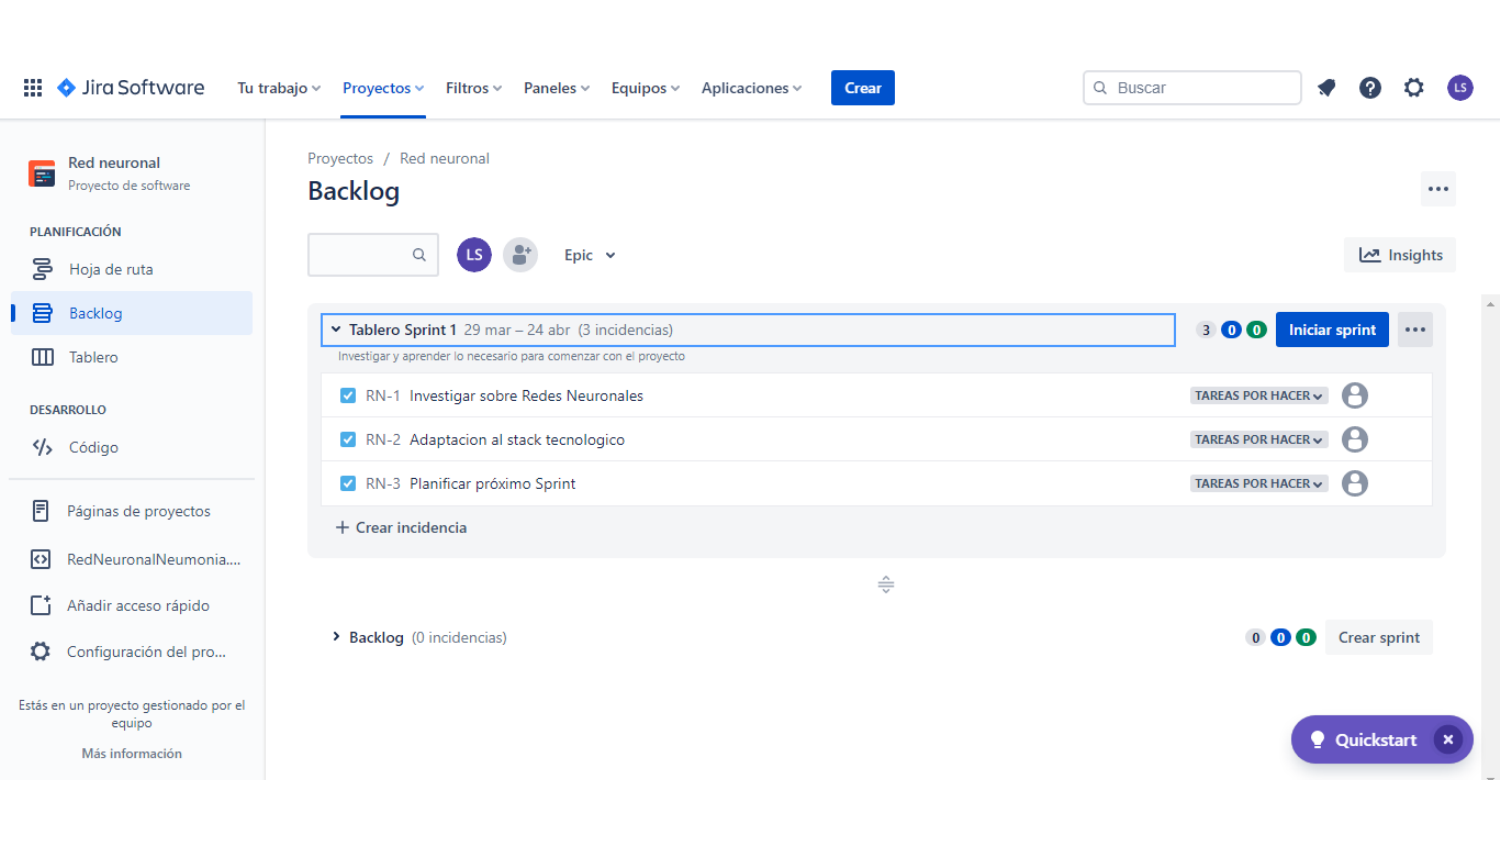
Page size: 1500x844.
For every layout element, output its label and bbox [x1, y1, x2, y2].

picture [0, 64, 1500, 780]
